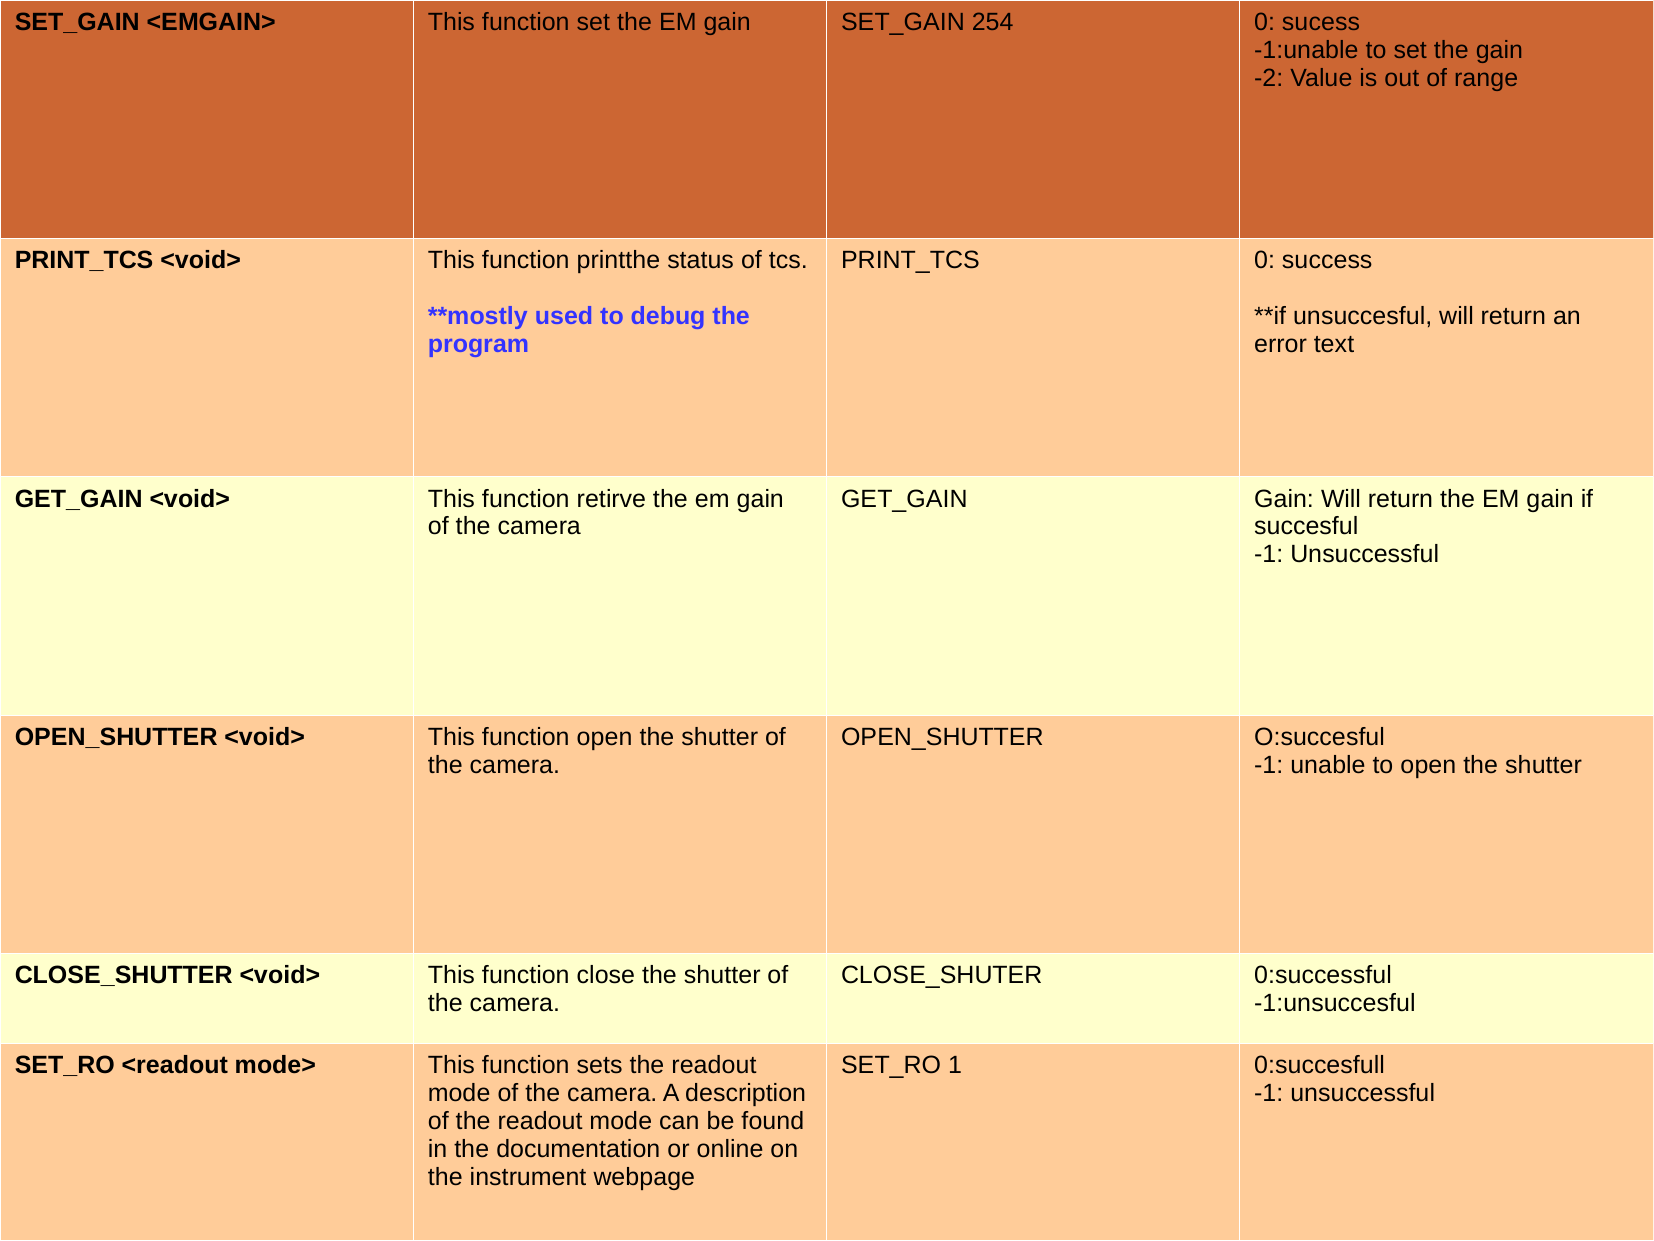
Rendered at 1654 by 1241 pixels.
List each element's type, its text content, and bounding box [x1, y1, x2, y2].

table_header SET_GAIN <EMGAIN> [1, 1, 413, 238]
table_cell O:succesful -1: unable to open the shutter [1240, 716, 1653, 953]
table_cell This function retirve the em gain of the camera [414, 477, 826, 715]
table_header 0: sucess -1:unable to set the gain -2: Value is out of range [1240, 1, 1653, 238]
table_cell This function printthe status of tcs. **mostly used to debug the program [414, 239, 826, 476]
table_header This function set the EM gain [414, 1, 826, 238]
table_cell CLOSE_SHUTTER <void> [1, 954, 413, 1043]
table_cell SET_RO 1 [827, 1044, 1239, 1240]
table_cell 0:successful -1:unsuccesful [1240, 954, 1653, 1043]
table_cell Gain: Will return the EM gain if succesful -1: Unsuccessful [1240, 477, 1653, 715]
table_cell OPEN_SHUTTER <void> [1, 716, 413, 953]
table_cell OPEN_SHUTTER [827, 716, 1239, 953]
table_cell This function sets the readout mode of the camera. A description of the readout mode can be found in the documentation or online on the instrument webpage [414, 1044, 826, 1240]
table_cell This function close the shutter of the camera. [414, 954, 826, 1043]
table_cell SET_RO <readout mode> [1, 1044, 413, 1240]
table_cell PRINT_TCS [827, 239, 1239, 476]
table_cell GET_GAIN <void> [1, 477, 413, 715]
table_cell CLOSE_SHUTER [827, 954, 1239, 1043]
table_cell PRINT_TCS <void> [1, 239, 413, 476]
table_header SET_GAIN 254 [827, 1, 1239, 238]
table_cell This function open the shutter of the camera. [414, 716, 826, 953]
table_cell GET_GAIN [827, 477, 1239, 715]
table_cell 0:succesfull -1: unsuccessful [1240, 1044, 1653, 1240]
table_cell 0: success **if unsuccesful, will return an error text [1240, 239, 1653, 476]
